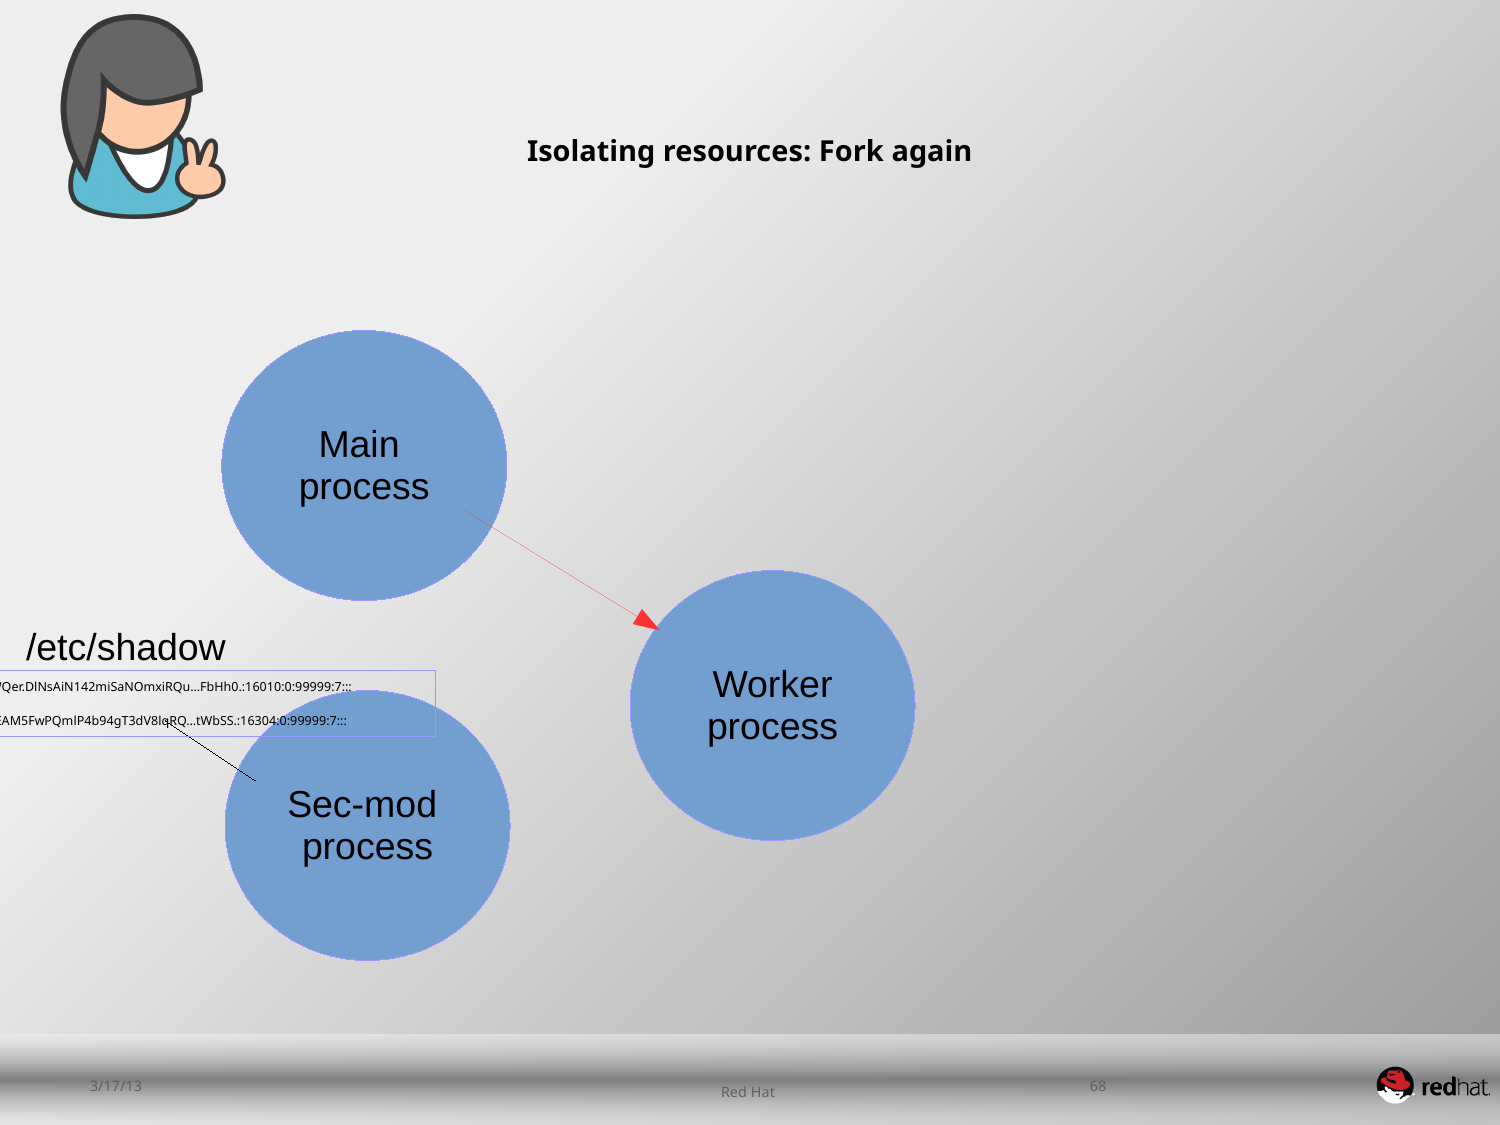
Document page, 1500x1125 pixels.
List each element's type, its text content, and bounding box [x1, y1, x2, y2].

picture [60, 14, 226, 219]
slide_number <number> [1074, 1051, 1337, 1112]
title Isolating resources: Fork again [226, 22, 1426, 188]
picture [1364, 1057, 1500, 1110]
text_box /etc/shadow [11, 618, 241, 676]
text_box user1:$6$Gxs0we66$WQer.DlNsAiN142miSaNOmxiRQu...FbHh0.:16010:0:99999:7::: ods:!!:16163:::::: user2:!!$6$ZbBKCqf8$EAM5FwPQmlP4b94gT3dV8lqRQ...tWbSS.:16304:0:99999:7::: [0, 670, 436, 736]
footer Red Hat [300, 1065, 1200, 1110]
list [74, 209, 1425, 1012]
text_box Worker process [630, 570, 916, 841]
text_box Main process [223, 332, 505, 599]
slide_number 3/17/13 [75, 1051, 425, 1112]
